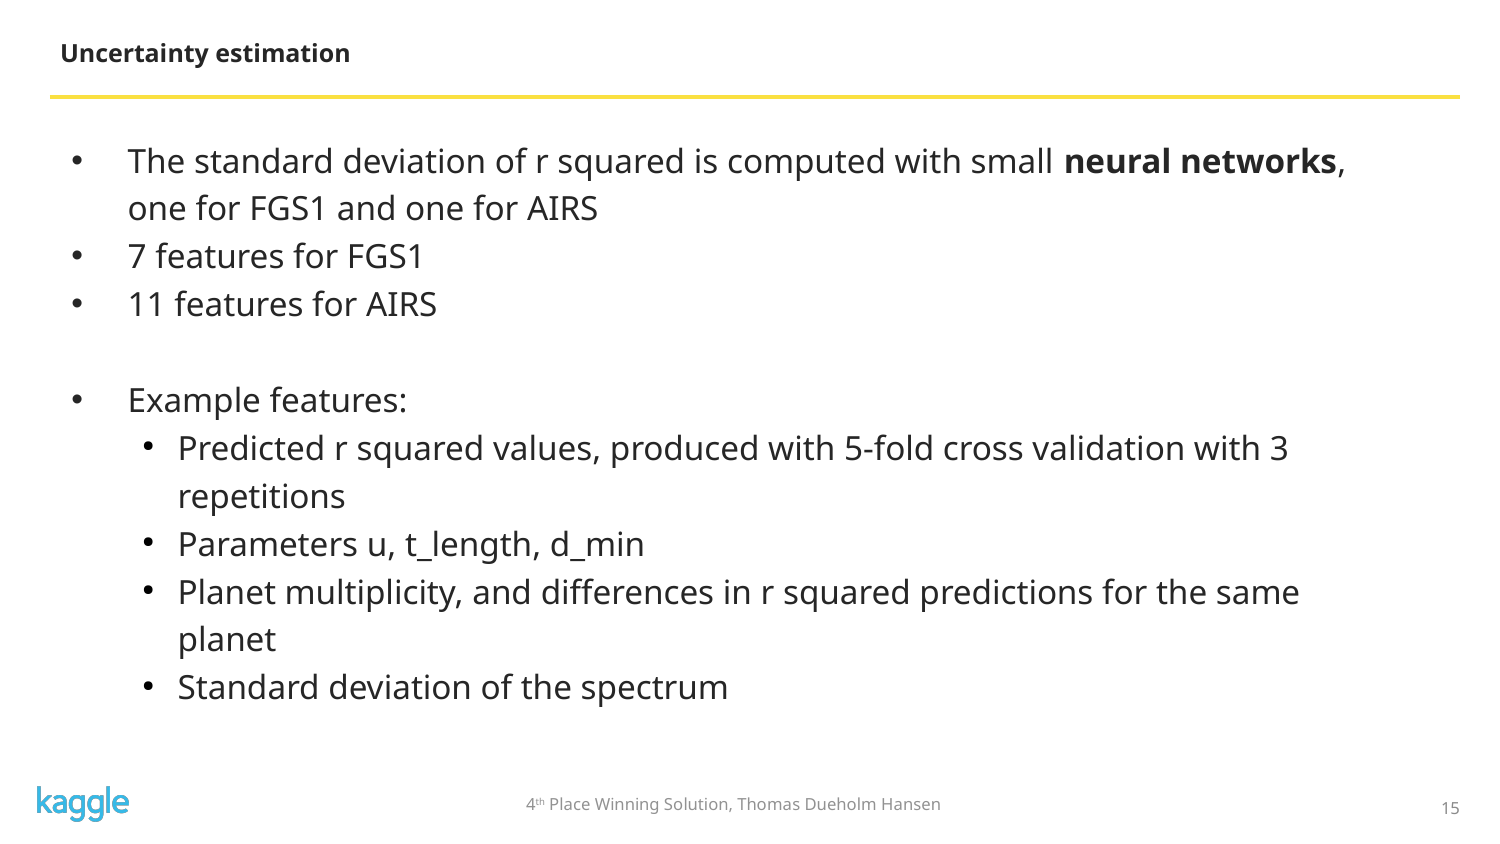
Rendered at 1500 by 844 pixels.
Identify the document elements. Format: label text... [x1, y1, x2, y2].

picture [37, 786, 129, 822]
slide_number <number> [1137, 786, 1475, 832]
text_box Uncertainty estimation [45, 30, 888, 116]
text_box The standard deviation of r squared is computed with small neural networks, one for FGS1 and one for AIRS 7 features for FGS1 11 features for AIRS Example features: Predicted r squared values, produced with 5-fold cross validation with 3 repetitions Parameters u, t_length, d_min Planet multiplicity, and differences in r squared predictions for the same planet Standard deviation of the spectrum [56, 124, 1388, 762]
